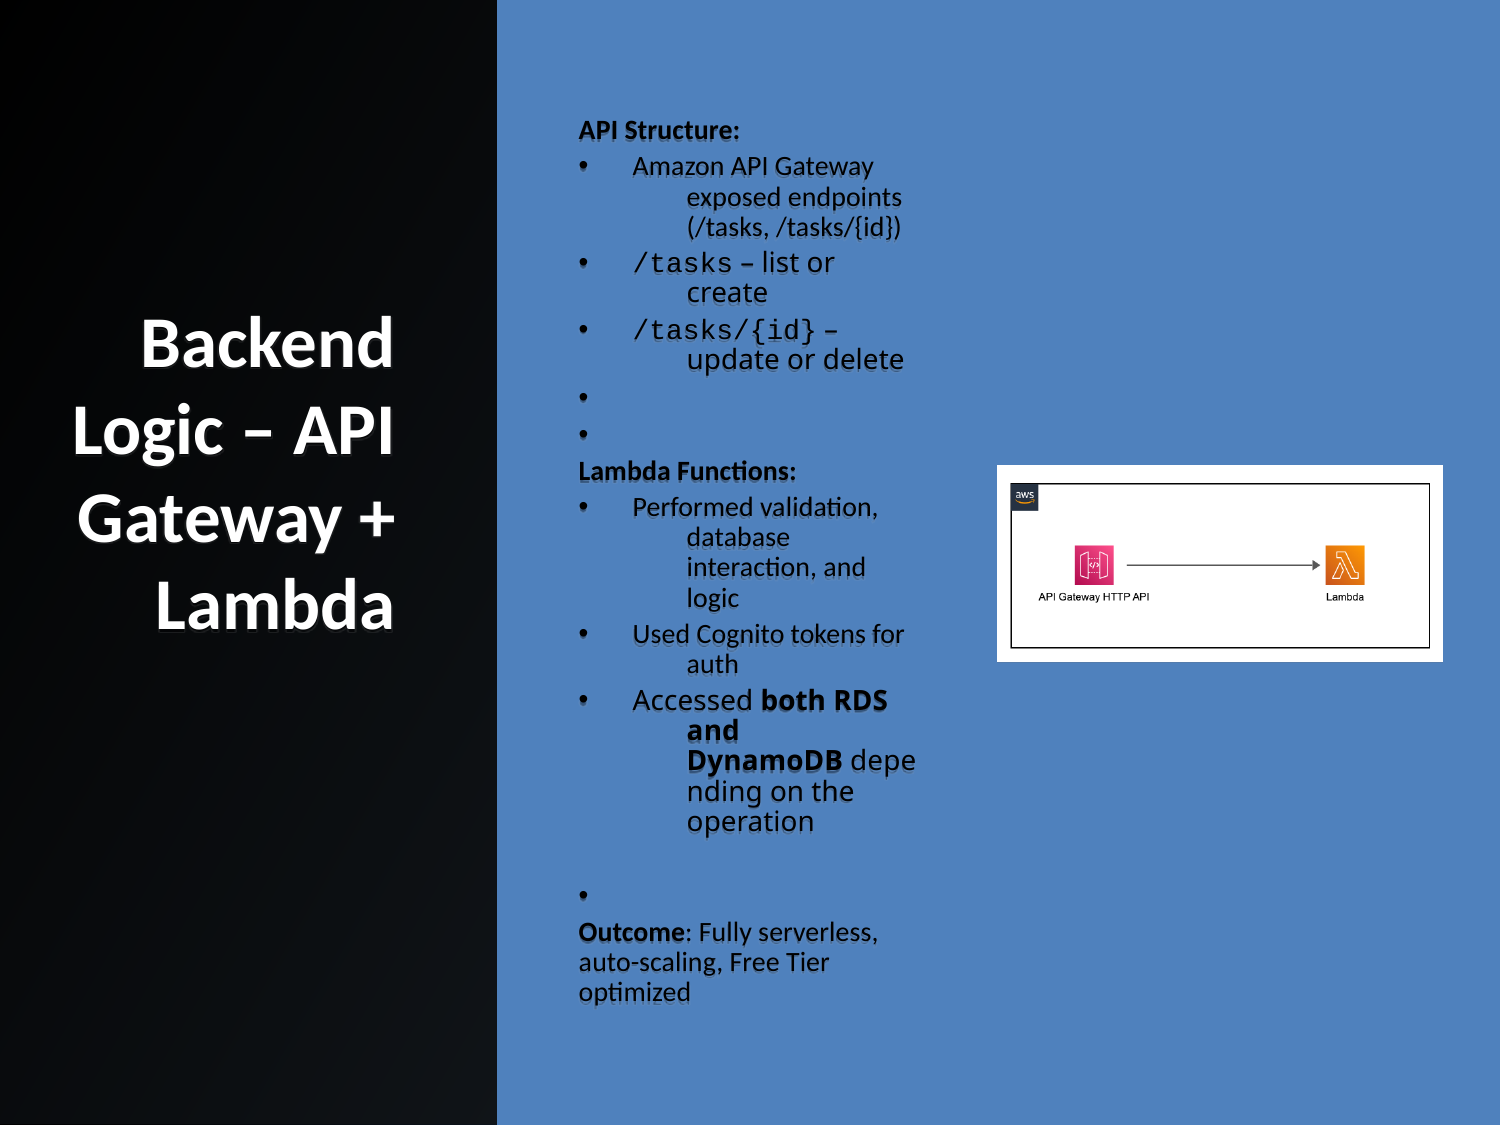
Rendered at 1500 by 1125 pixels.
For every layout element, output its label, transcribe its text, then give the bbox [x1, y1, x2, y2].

picture [997, 465, 1443, 662]
text_box [0, 0, 1500, 1125]
list API Structure: Amazon API Gateway exposed endpoints (/tasks, /tasks/{id}) /tasks – list or create /tasks/{id} – update or delete Lambda Functions: Performed validation, database interaction, and logic Used Cognito tokens for auth Accessed both RDS and DynamoDB depending on the operation Outcome: Fully serverless, auto-scaling, Free Tier optimized [563, 106, 936, 1017]
title Backend Logic – API Gateway + Lambda [57, 96, 452, 652]
